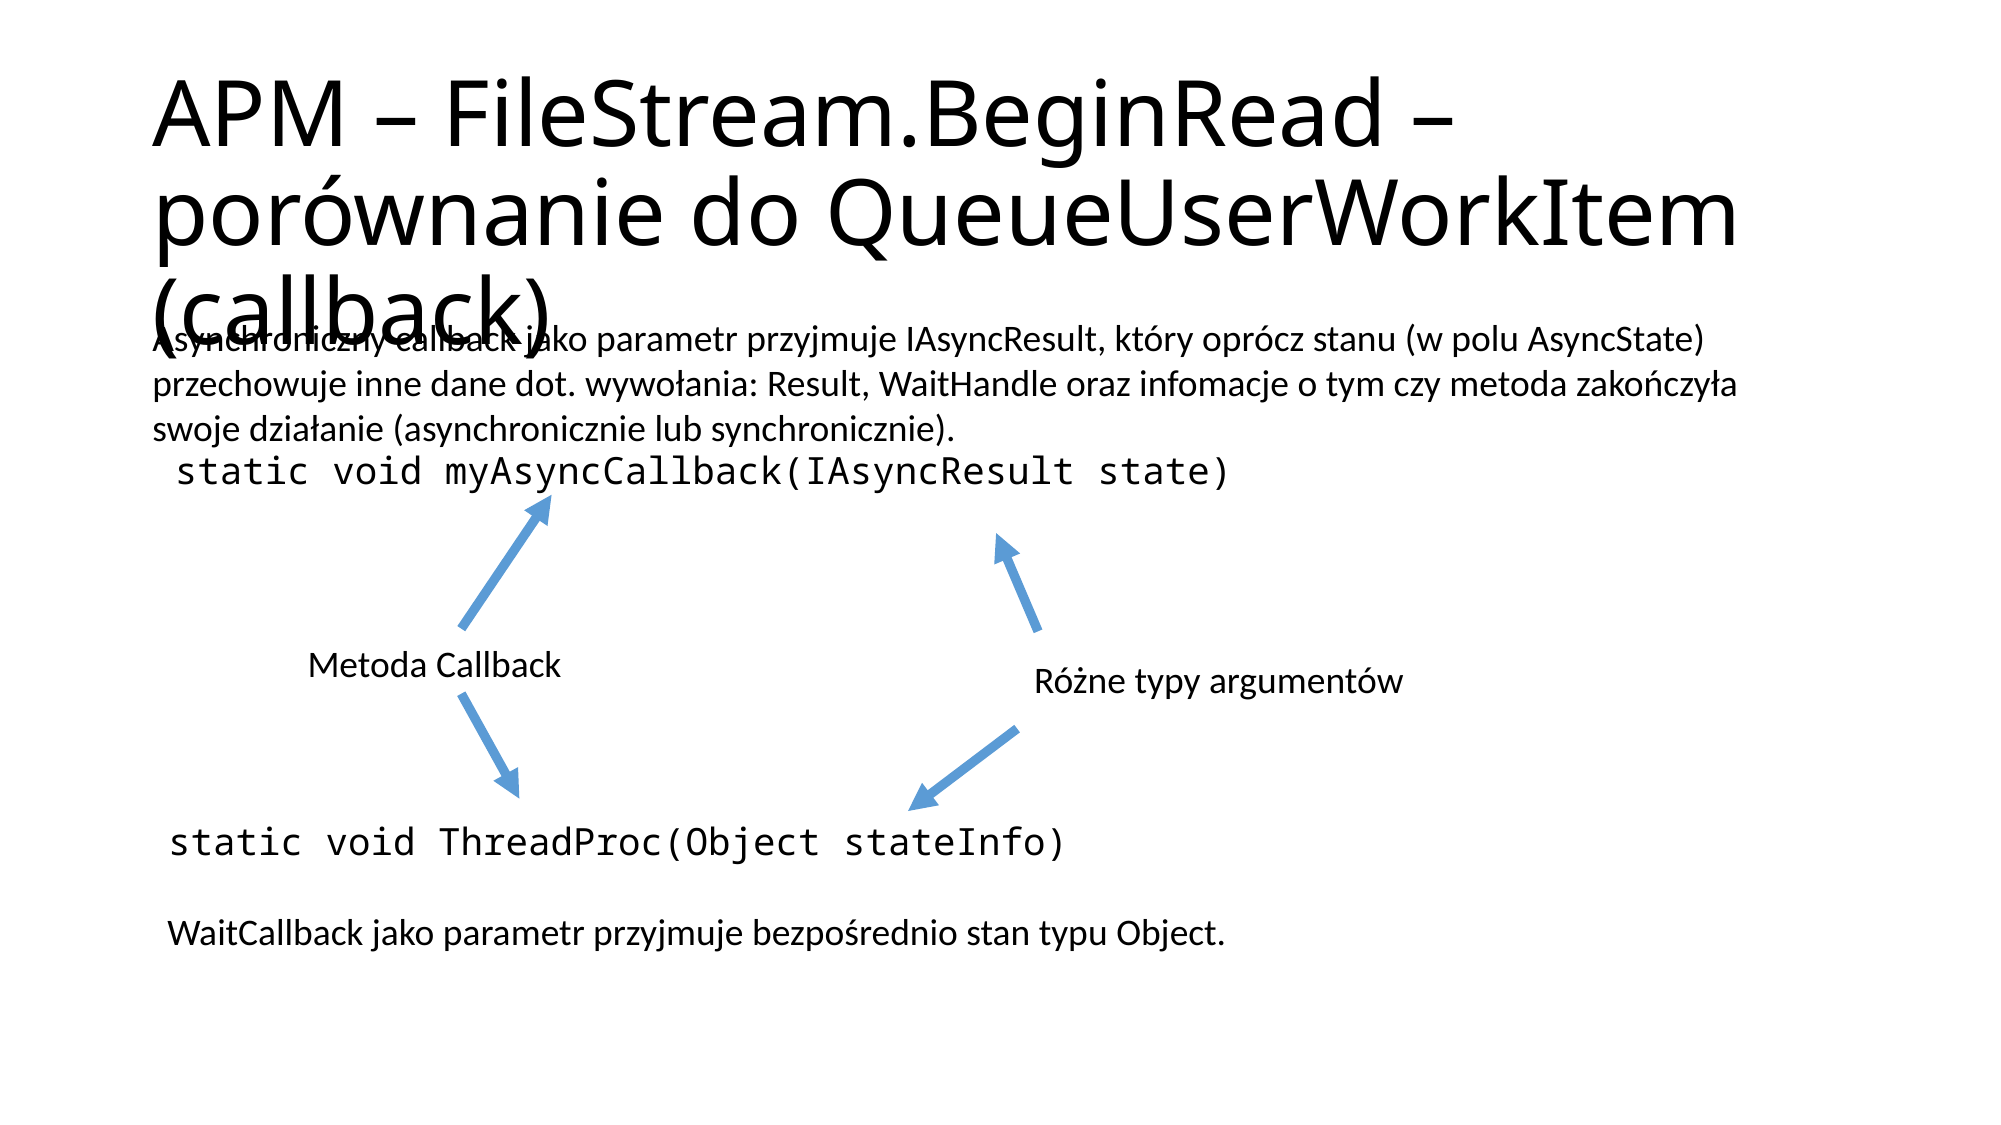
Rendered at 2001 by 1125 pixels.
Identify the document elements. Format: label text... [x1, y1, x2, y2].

list static void myAsyncCallback(IAsyncResult state) [137, 444, 1897, 597]
text_box WaitCallback jako parametr przyjmuje bezpośrednio stan typu Object. [152, 900, 1251, 961]
title APM – FileStream.BeginRead – porównanie do QueueUserWorkItem (callback) [137, 59, 1863, 278]
text_box Asynchroniczny callback jako parametr przyjmuje IAsyncResult, który oprócz stanu (w polu AsyncState) przechowuje inne dane dot. wywołania: Result, WaitHandle oraz infomacje o tym czy metoda zakończyła swoje działanie (asynchronicznie lub synchronicznie). [137, 306, 1799, 457]
text_box Różne typy argumentów [1019, 648, 1419, 709]
text_box Metoda Callback [292, 633, 577, 693]
text_box static void ThreadProc(Object stateInfo) [153, 811, 1084, 871]
